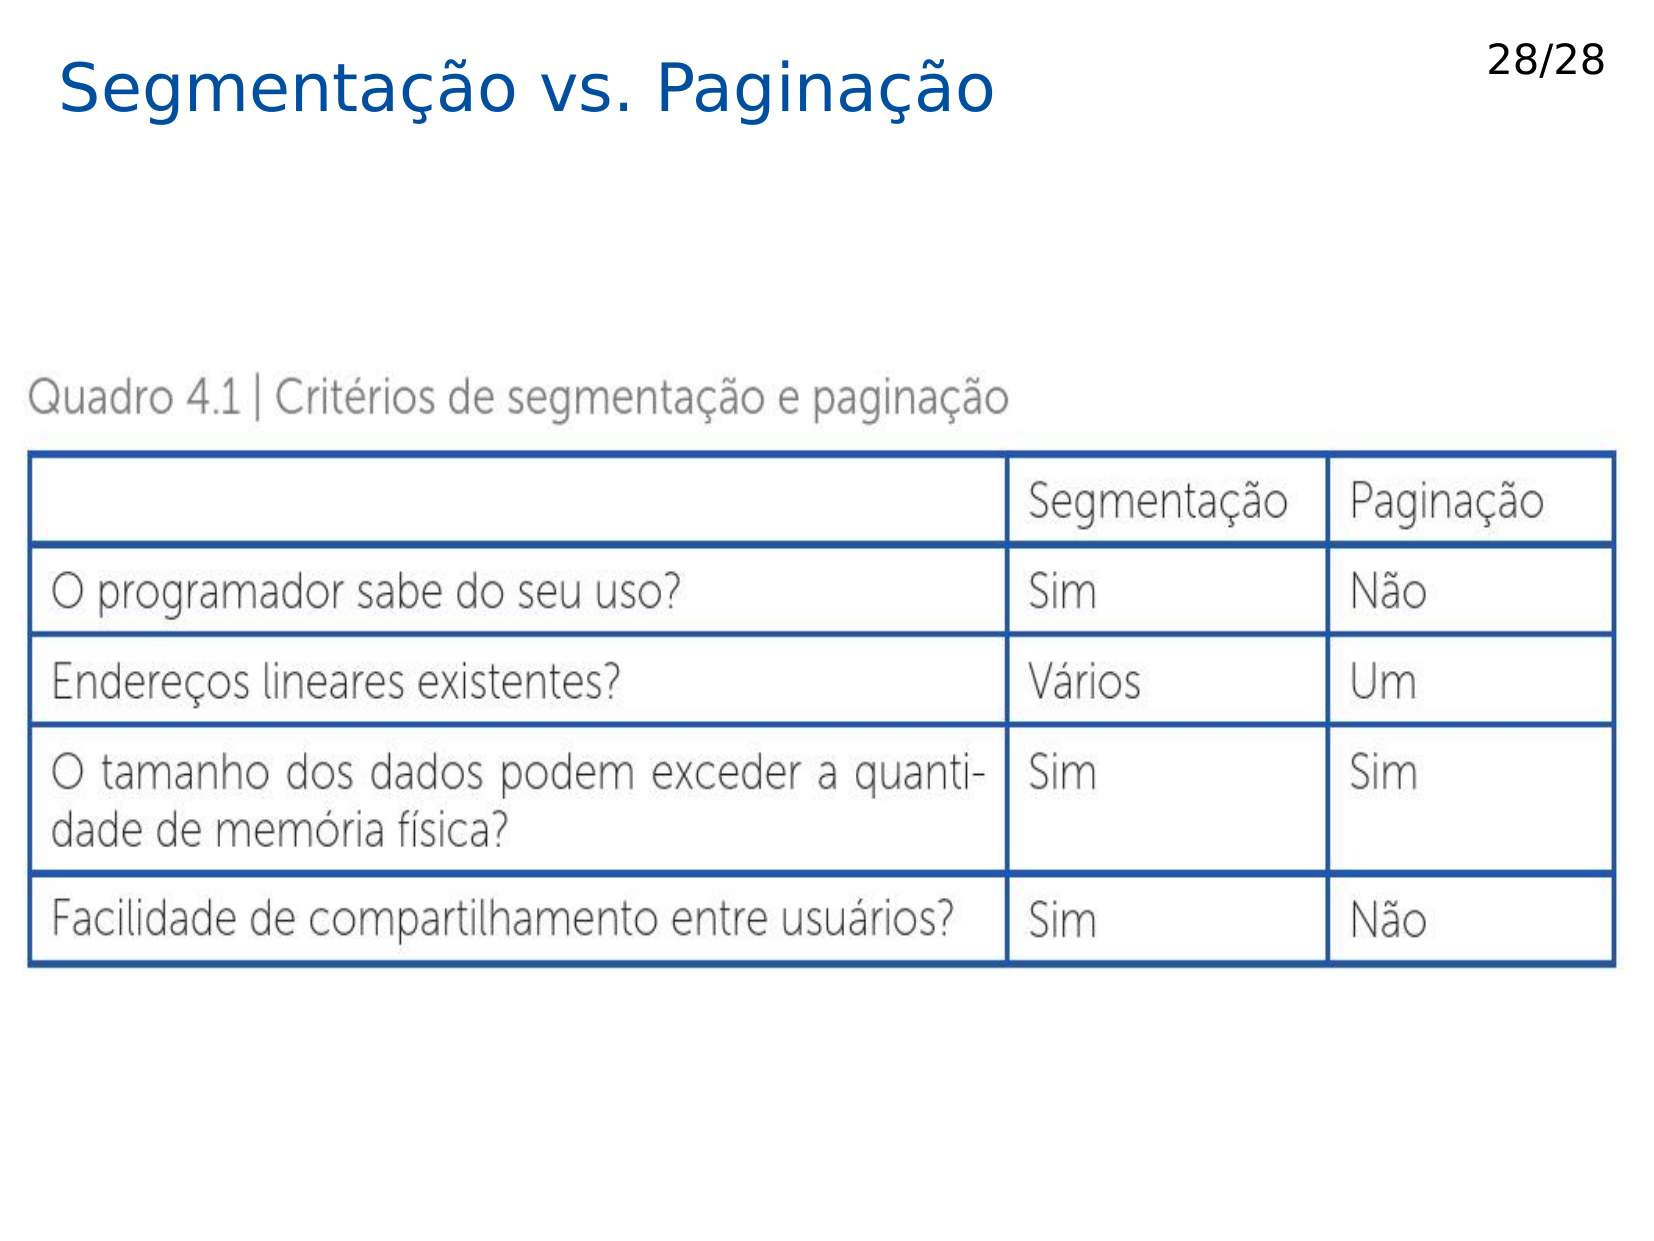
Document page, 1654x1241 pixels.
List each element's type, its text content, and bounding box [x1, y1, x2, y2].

title Segmentação vs. Paginação [59, 29, 1506, 148]
picture [23, 370, 1626, 976]
